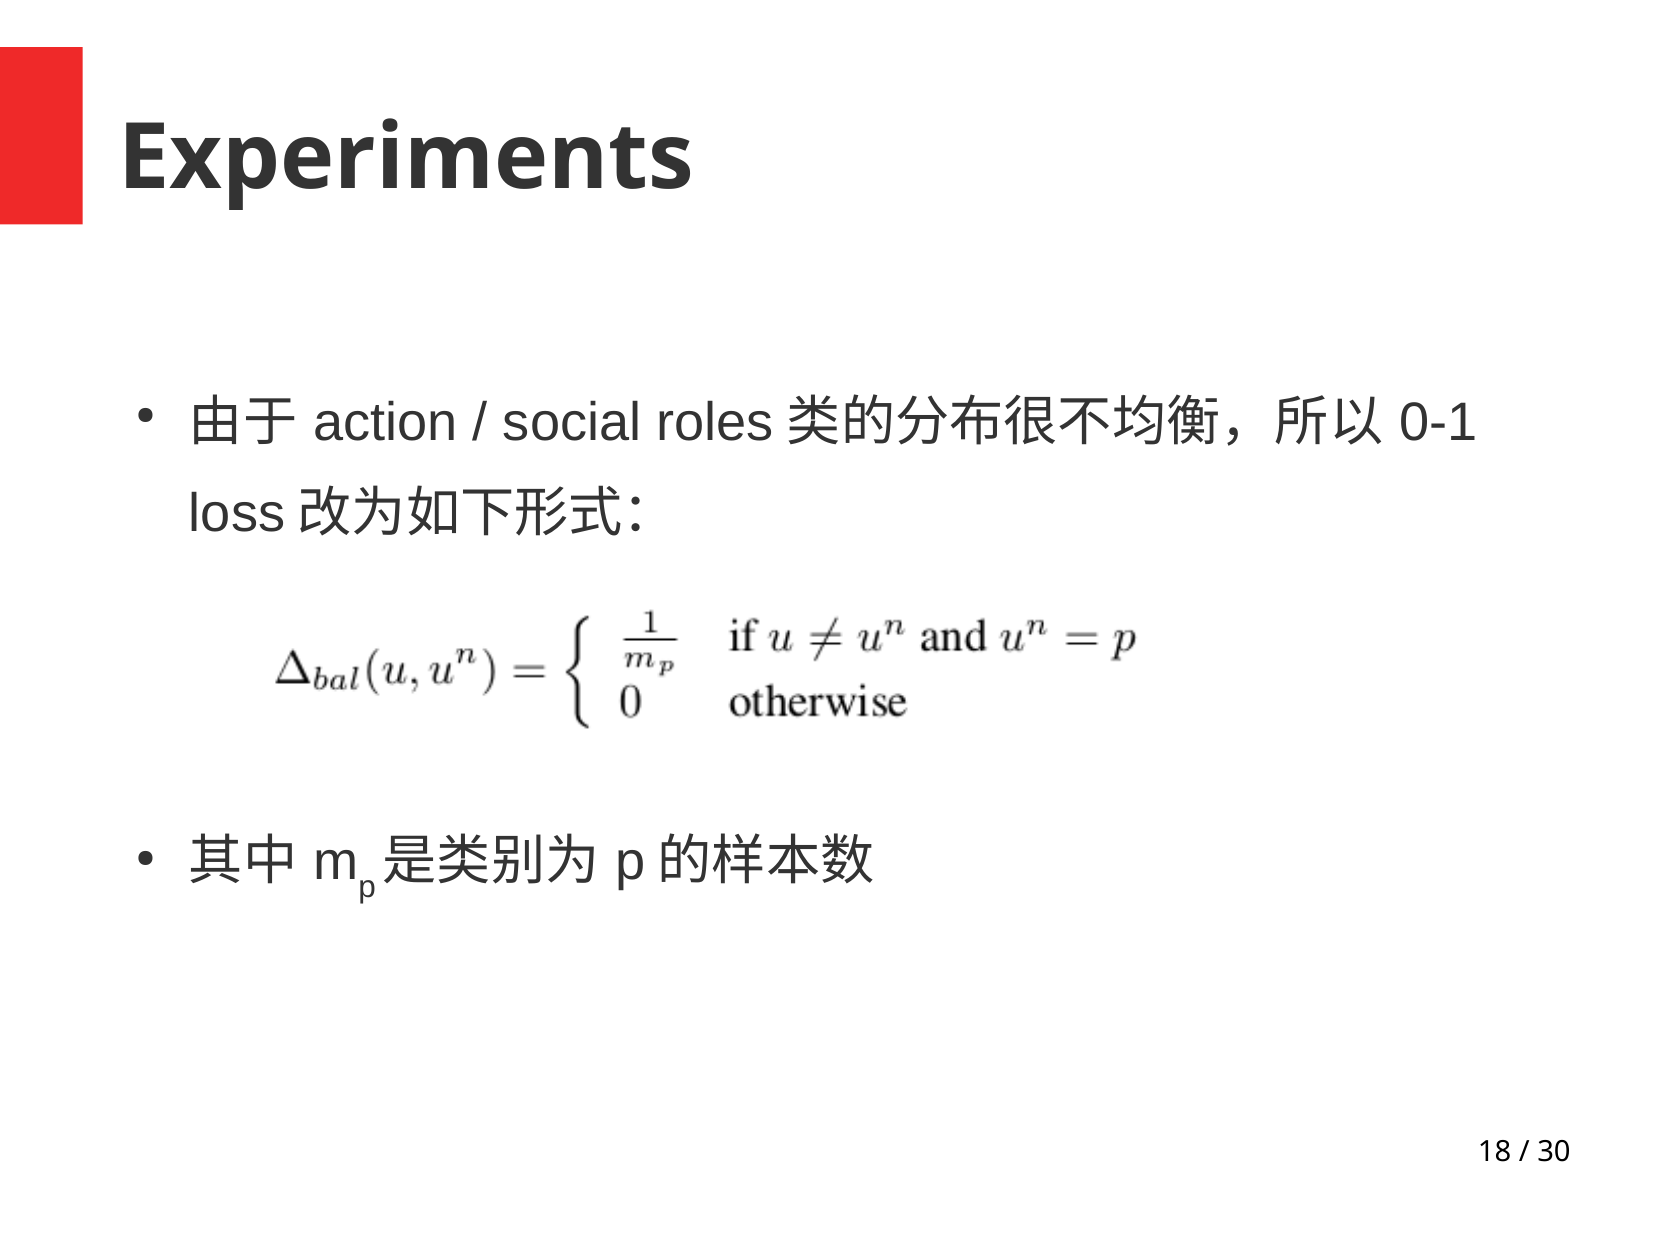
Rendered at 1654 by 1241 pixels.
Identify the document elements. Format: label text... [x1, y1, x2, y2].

picture [268, 590, 1170, 745]
title Experiments [118, 49, 1571, 257]
list 其中mp是类别为p的样本数 [118, 803, 1536, 993]
list 由于action / social roles类的分布很不均衡，所以0-1 loss改为如下形式： [118, 366, 1536, 556]
